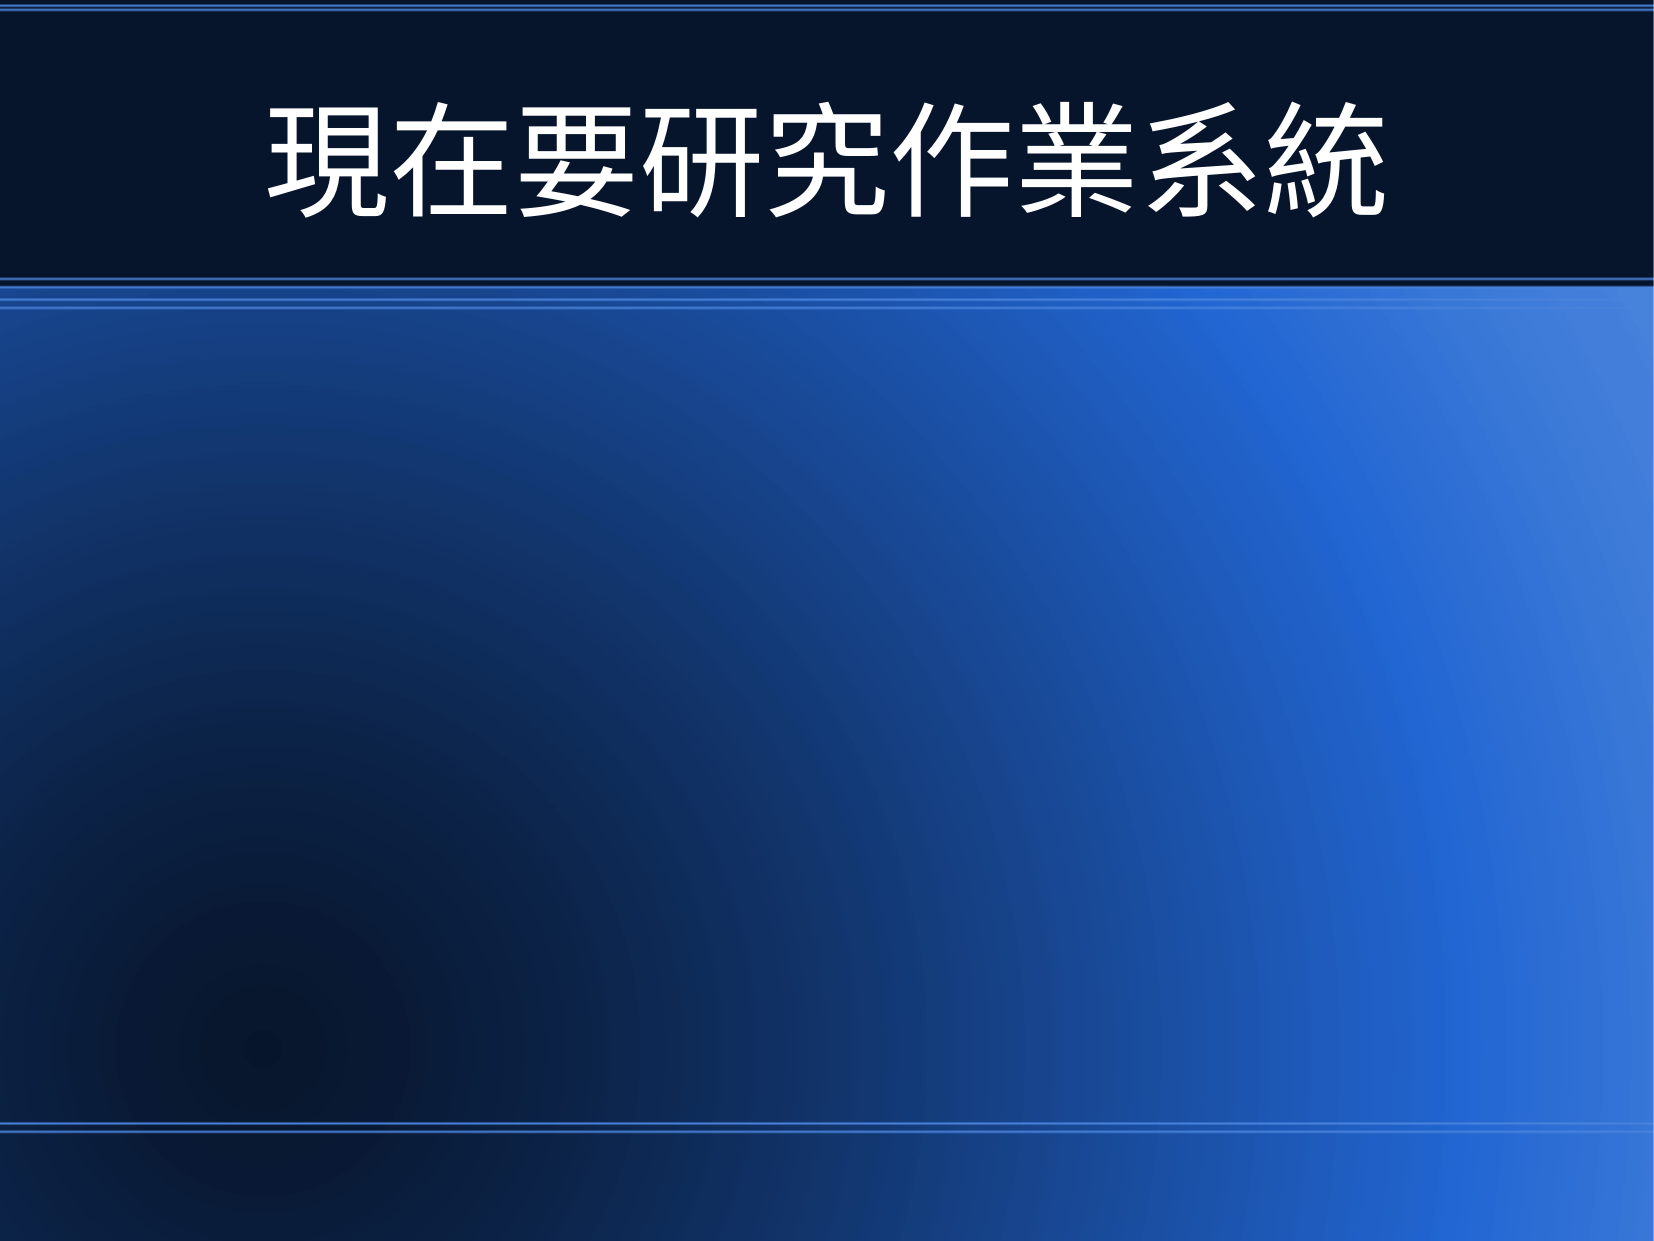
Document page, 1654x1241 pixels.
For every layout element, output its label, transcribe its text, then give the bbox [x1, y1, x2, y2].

picture [0, 0, 1654, 1241]
title 現在要研究作業系統 [82, 49, 1571, 257]
